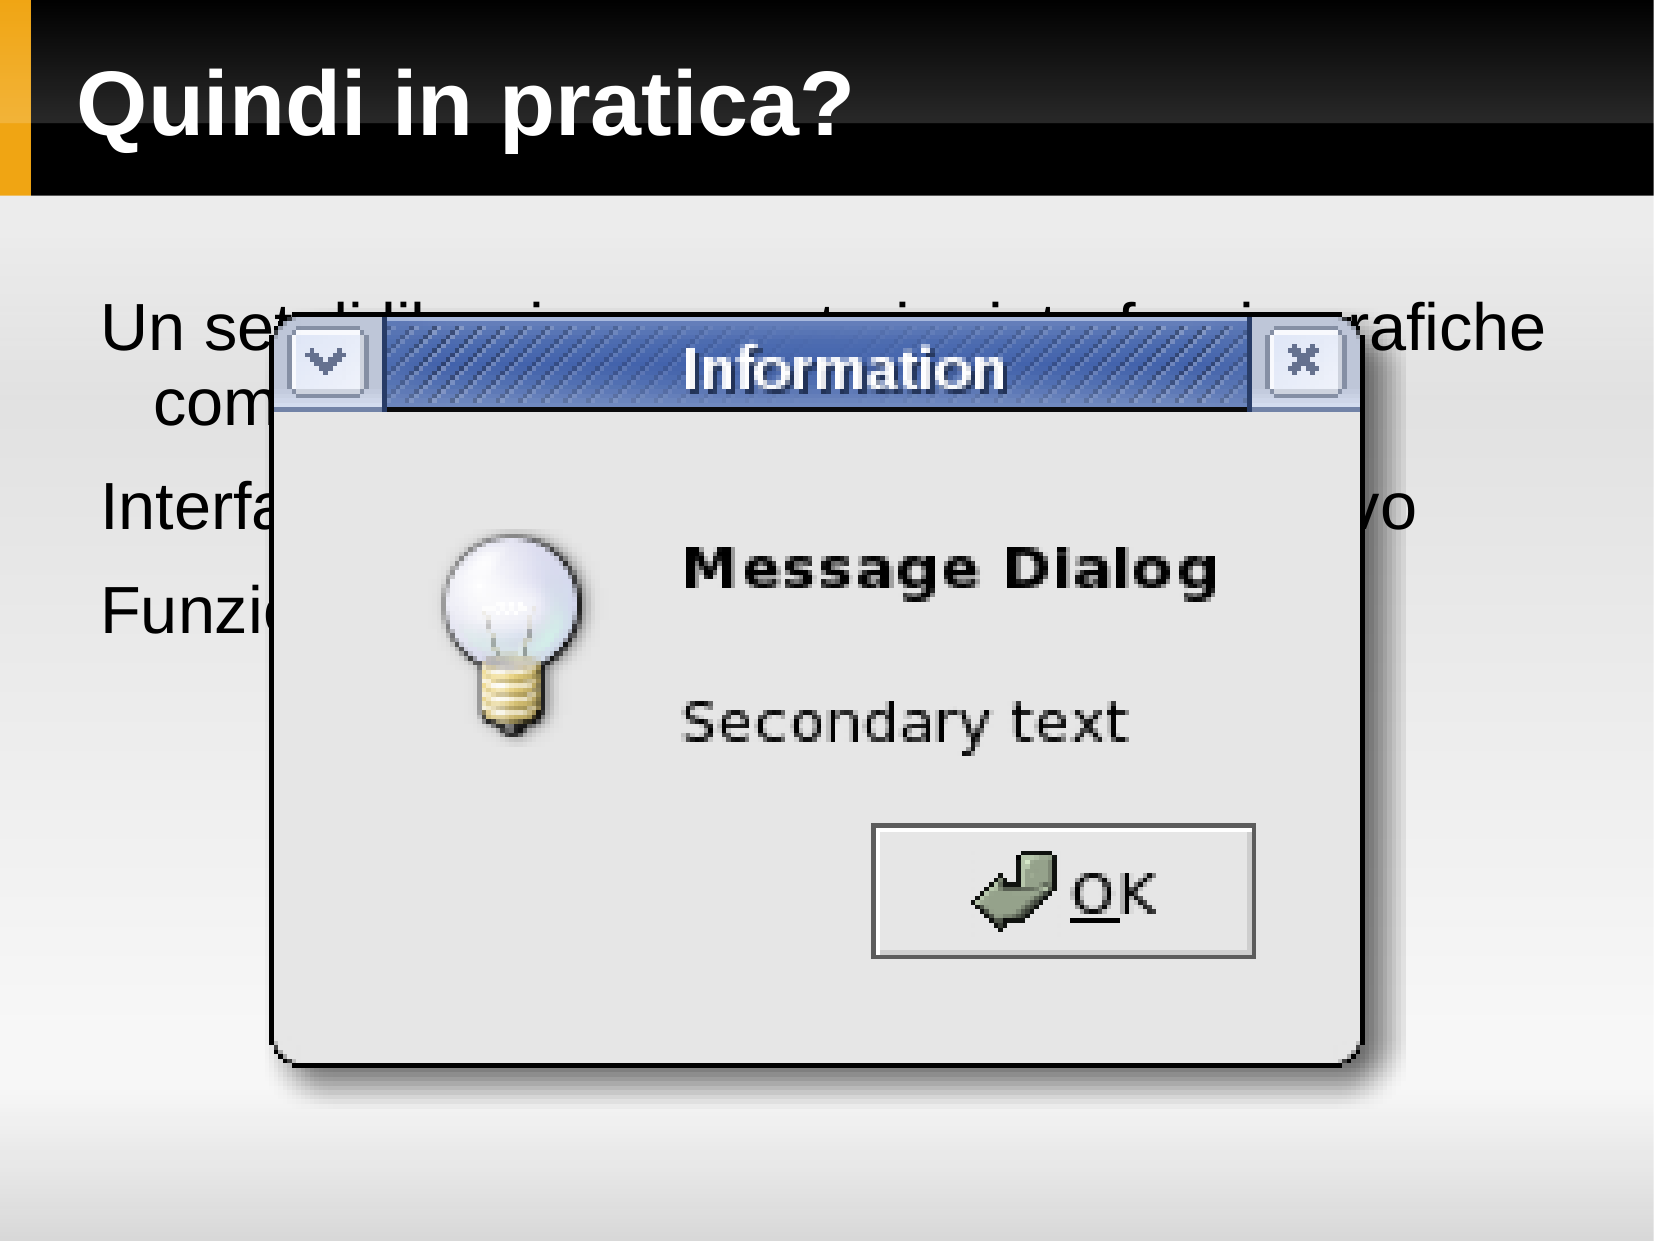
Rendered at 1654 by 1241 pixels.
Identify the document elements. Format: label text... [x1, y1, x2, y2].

list Un set di librerie per costruire interfaccie grafiche complesse Interfaccie per funzioni del sistema operativo Funzioni per il disegno vettoriale [82, 290, 247, 1094]
picture [0, 0, 1654, 1241]
title Quindi in pratica? [76, 7, 1565, 200]
